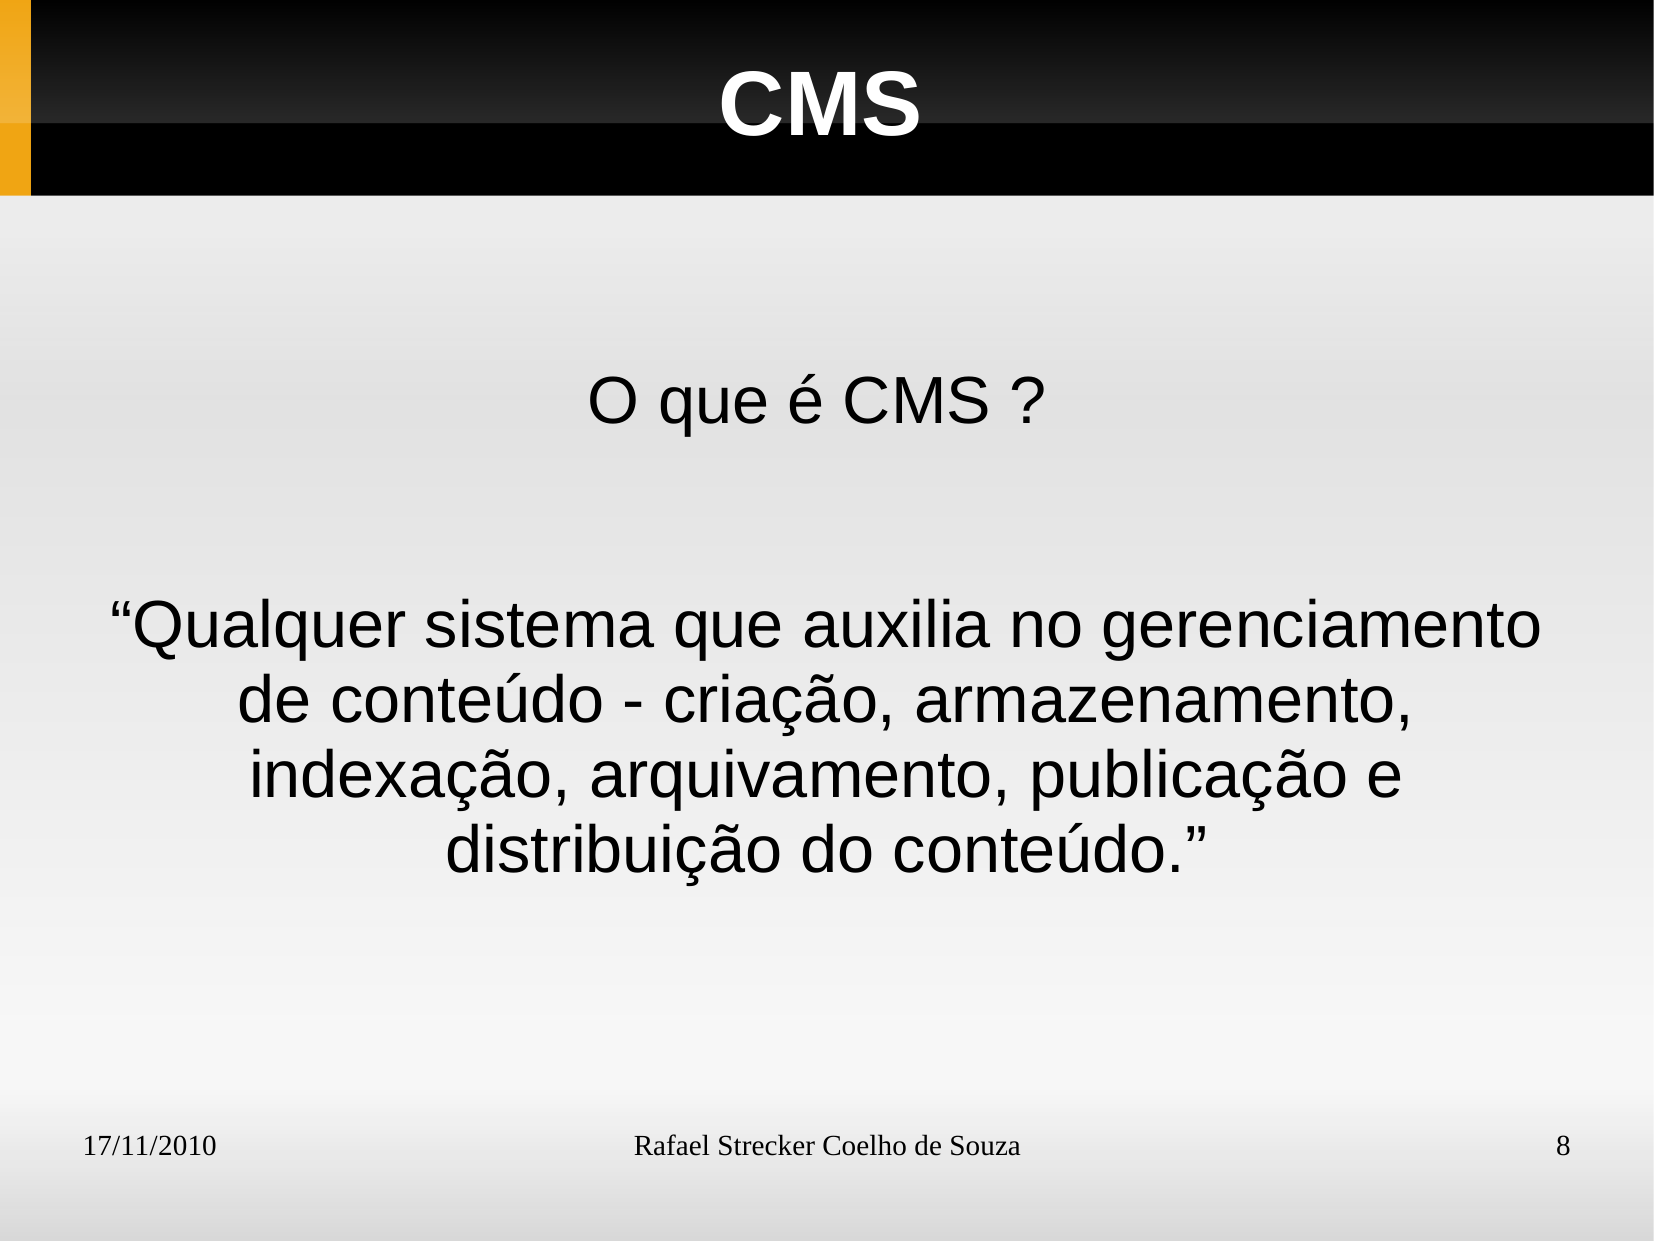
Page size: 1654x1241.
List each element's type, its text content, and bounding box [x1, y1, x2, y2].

subtitle O que é CMS ? “Qualquer sistema que auxilia no gerenciamento de conteúdo - criação, armazenamento, indexação, arquivamento, publicação e distribuição do conteúdo.” [82, 297, 1571, 1102]
picture [0, 0, 1654, 1241]
title CMS [76, 7, 1565, 200]
